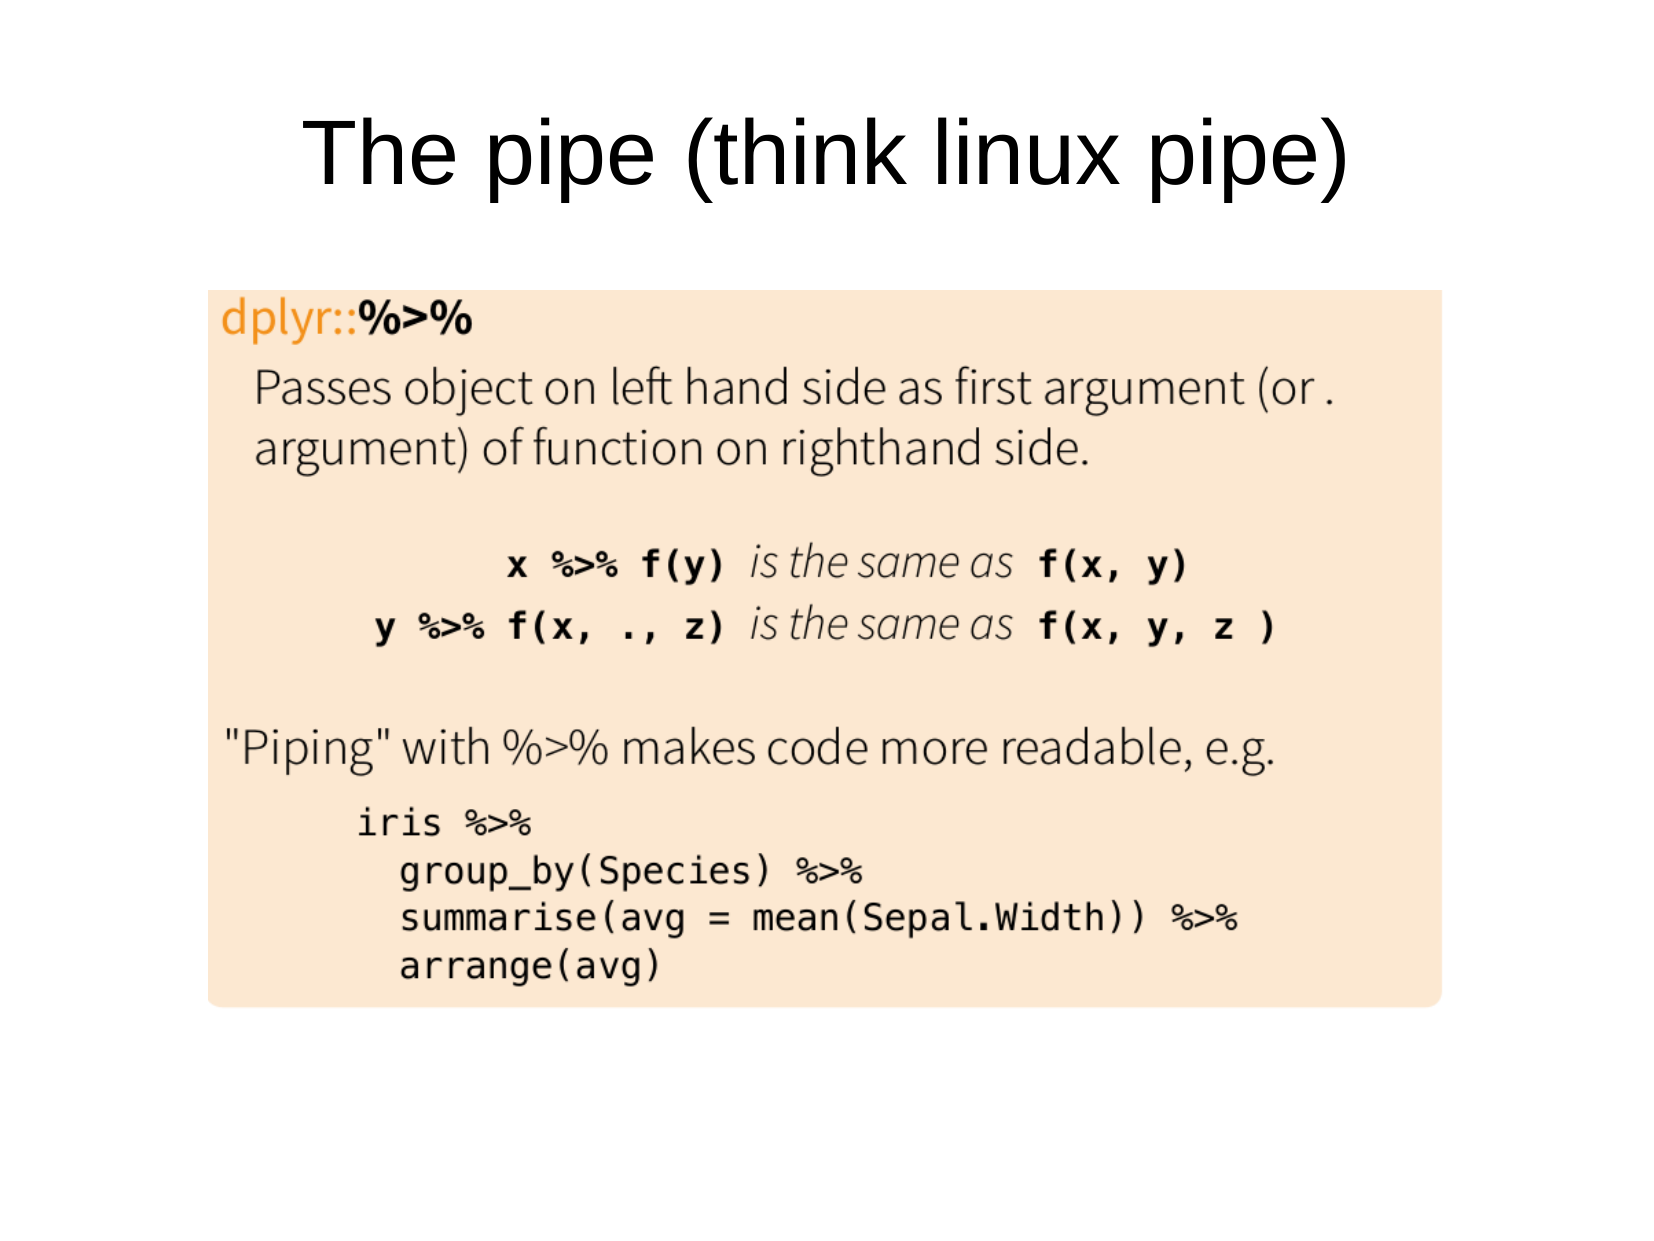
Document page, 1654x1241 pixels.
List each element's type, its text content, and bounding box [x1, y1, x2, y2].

title The pipe (think linux pipe) [82, 49, 1571, 257]
picture [208, 290, 1445, 1010]
